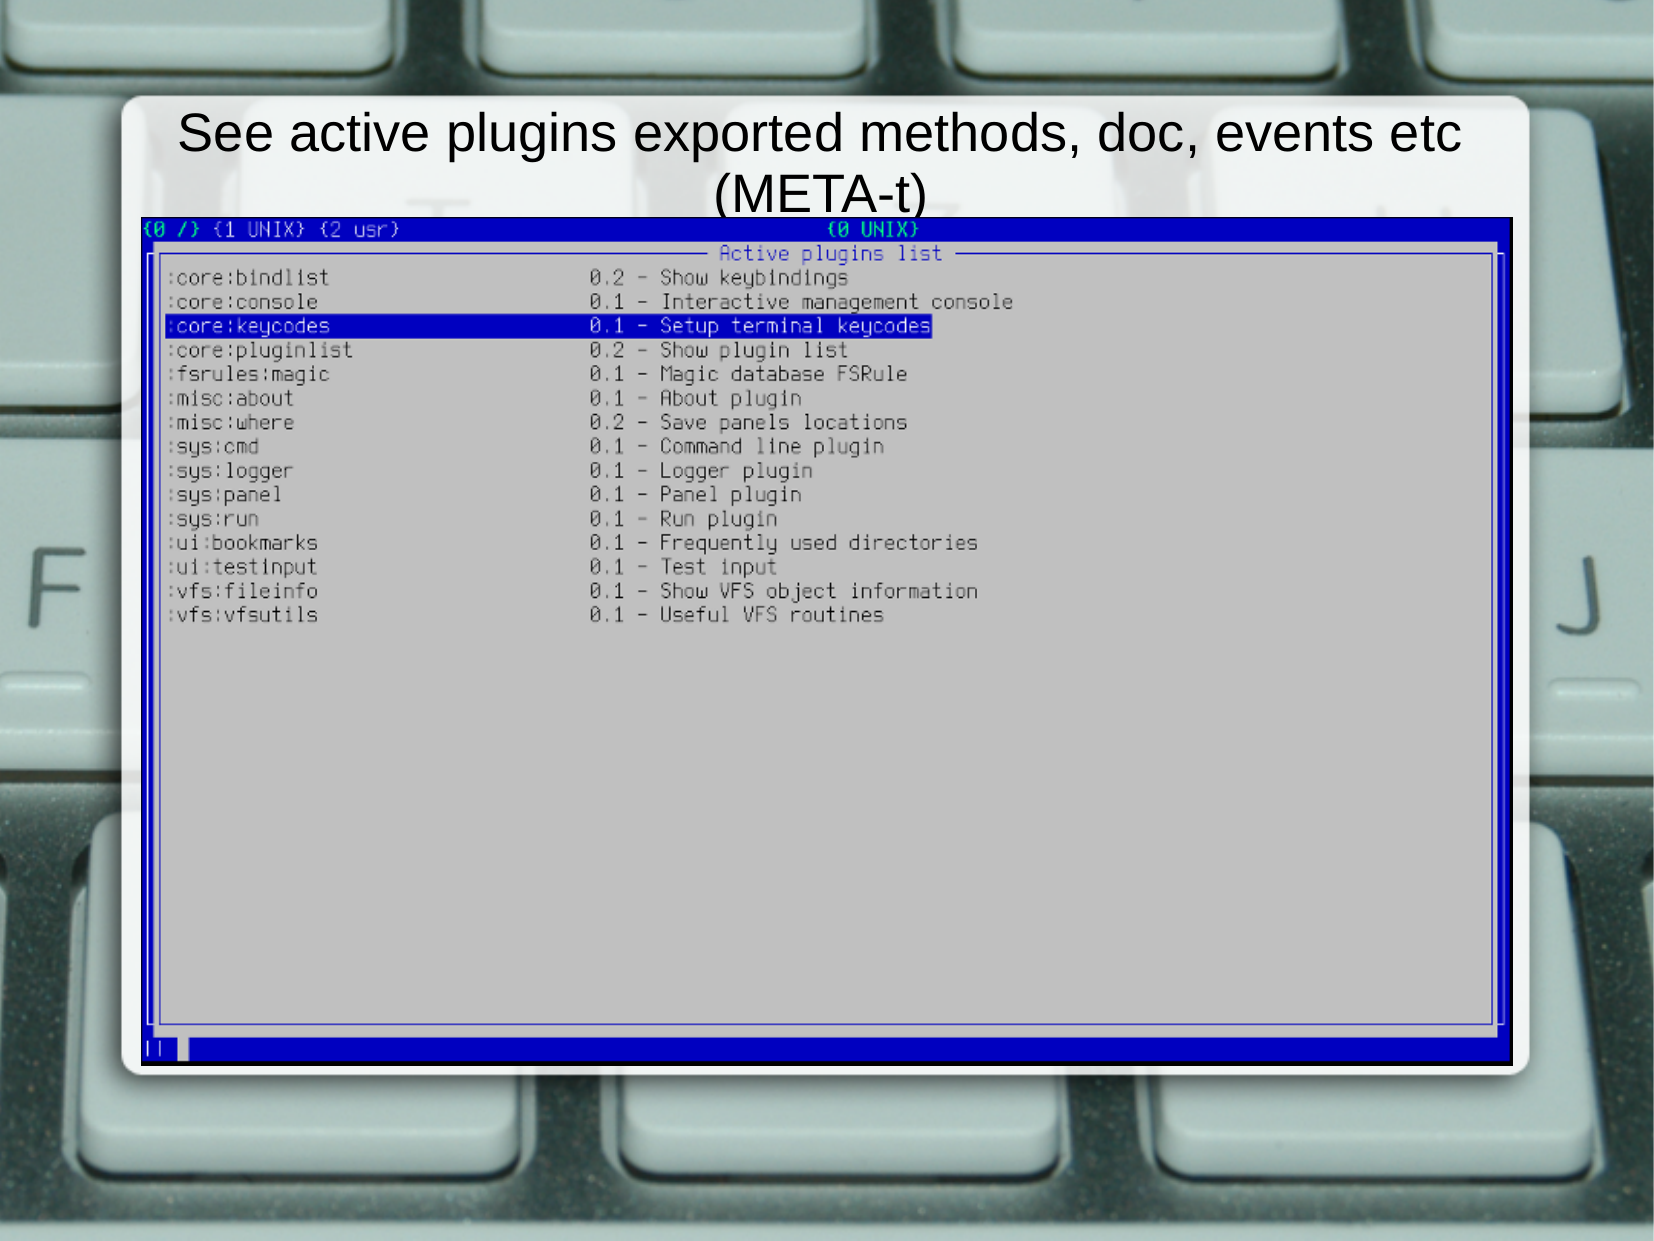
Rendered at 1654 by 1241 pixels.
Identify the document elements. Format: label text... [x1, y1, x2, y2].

title See active plugins exported methods, doc, events etc (META-t) [135, 102, 1506, 224]
picture [0, 0, 1654, 1241]
